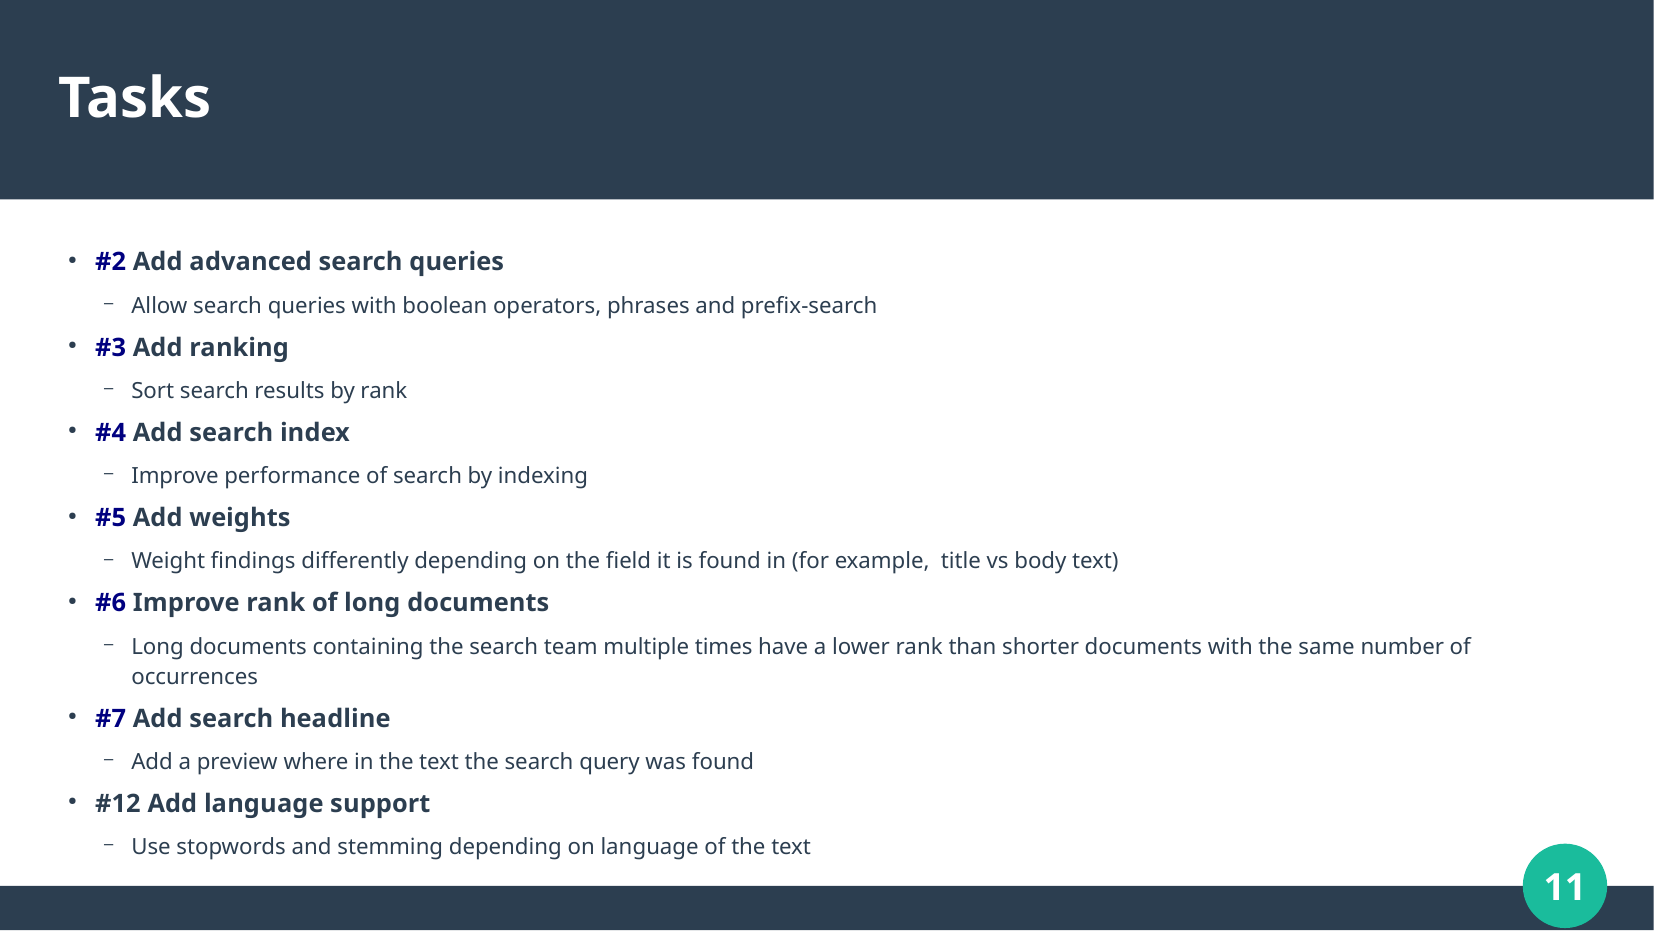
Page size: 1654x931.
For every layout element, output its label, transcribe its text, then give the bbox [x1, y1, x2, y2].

list #2 Add advanced search queries Allow search queries with boolean operators, phrases and prefix-search #3 Add ranking Sort search results by rank #4 Add search index Improve performance of search by indexing #5 Add weights Weight findings differently depending on the field it is found in (for example, title vs body text) #6 Improve rank of long documents Long documents containing the search team multiple times have a lower rank than shorter documents with the same number of occurrences #7 Add search headline Add a preview where in the text the search query was found #12 Add language support Use stopwords and stemming depending on language of the text [59, 243, 1595, 864]
title Tasks [59, 37, 1595, 156]
